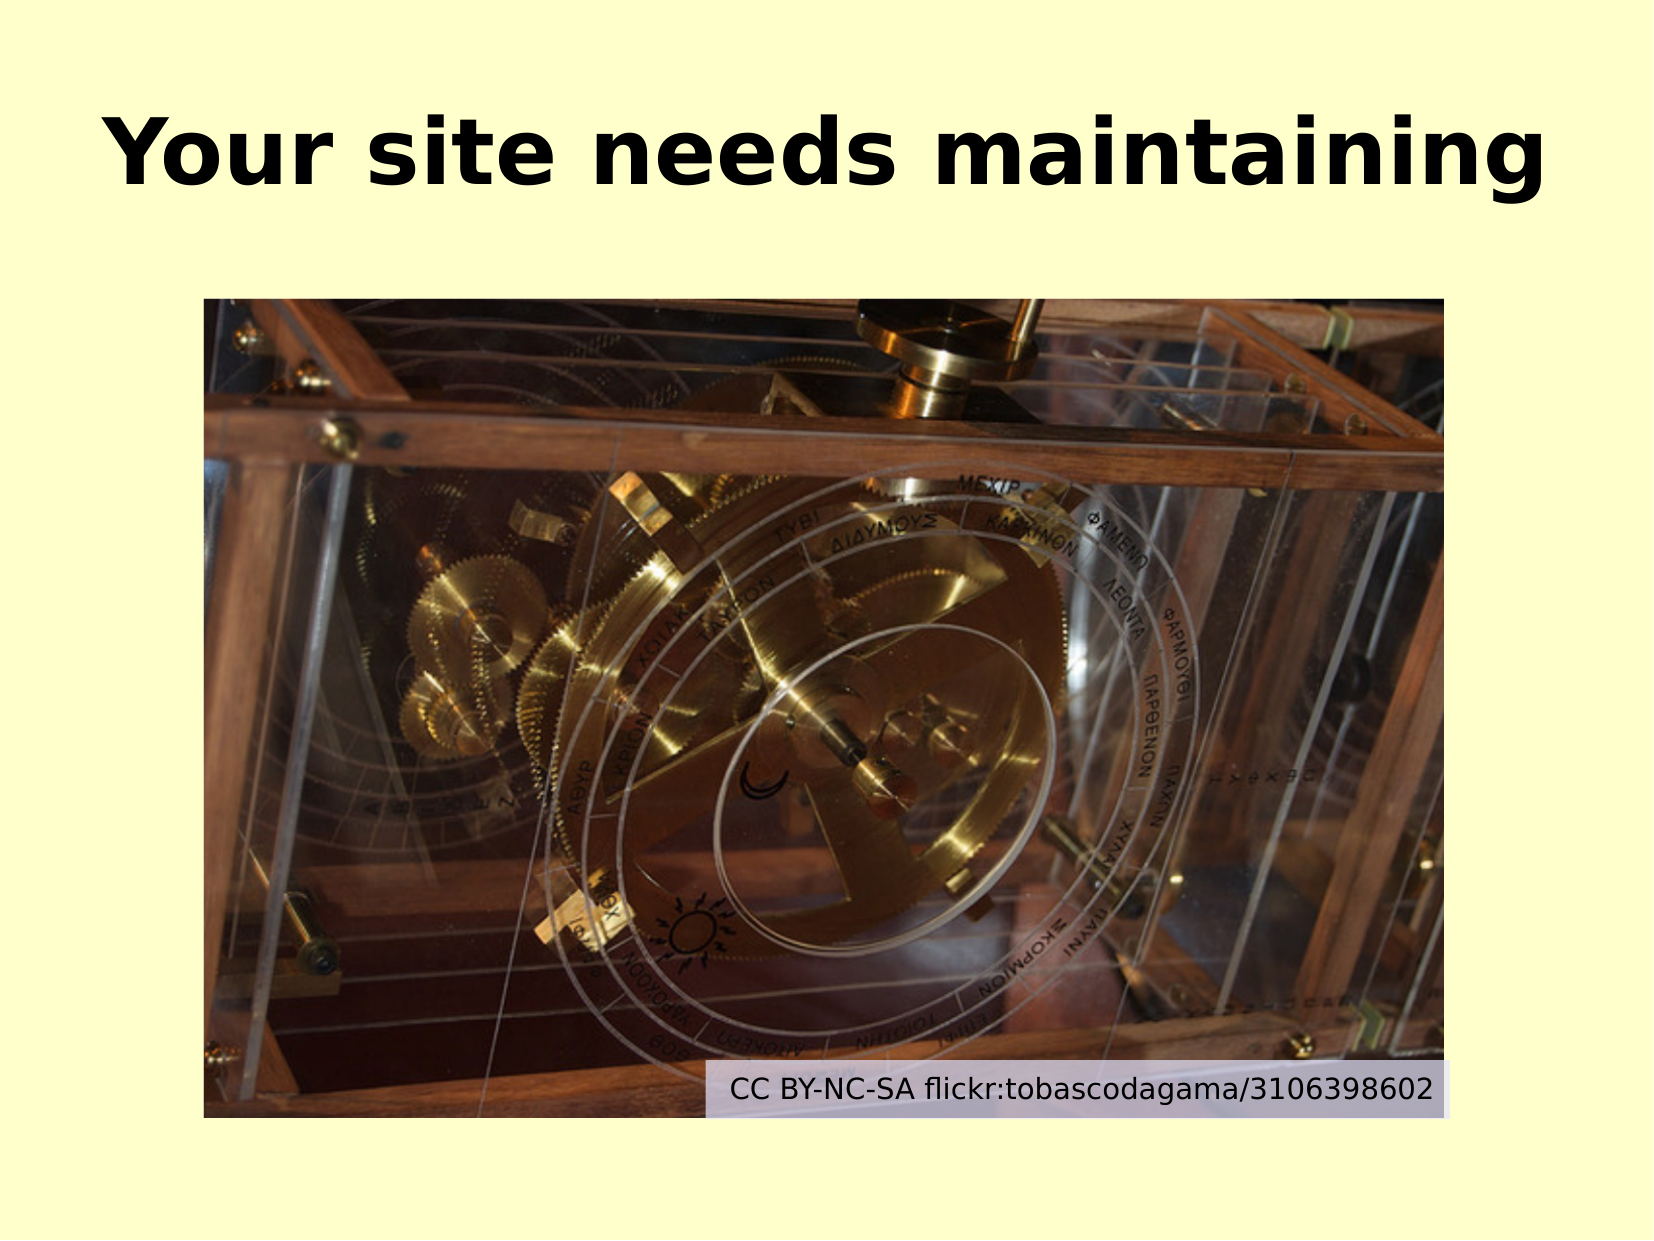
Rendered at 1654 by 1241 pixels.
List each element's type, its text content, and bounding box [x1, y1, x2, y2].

picture [203, 298, 1444, 1118]
text_box CC BY-NC-SA flickr:tobascodagama/3106398602 [705, 1060, 1450, 1120]
title Your site needs maintaining [82, 49, 1571, 257]
